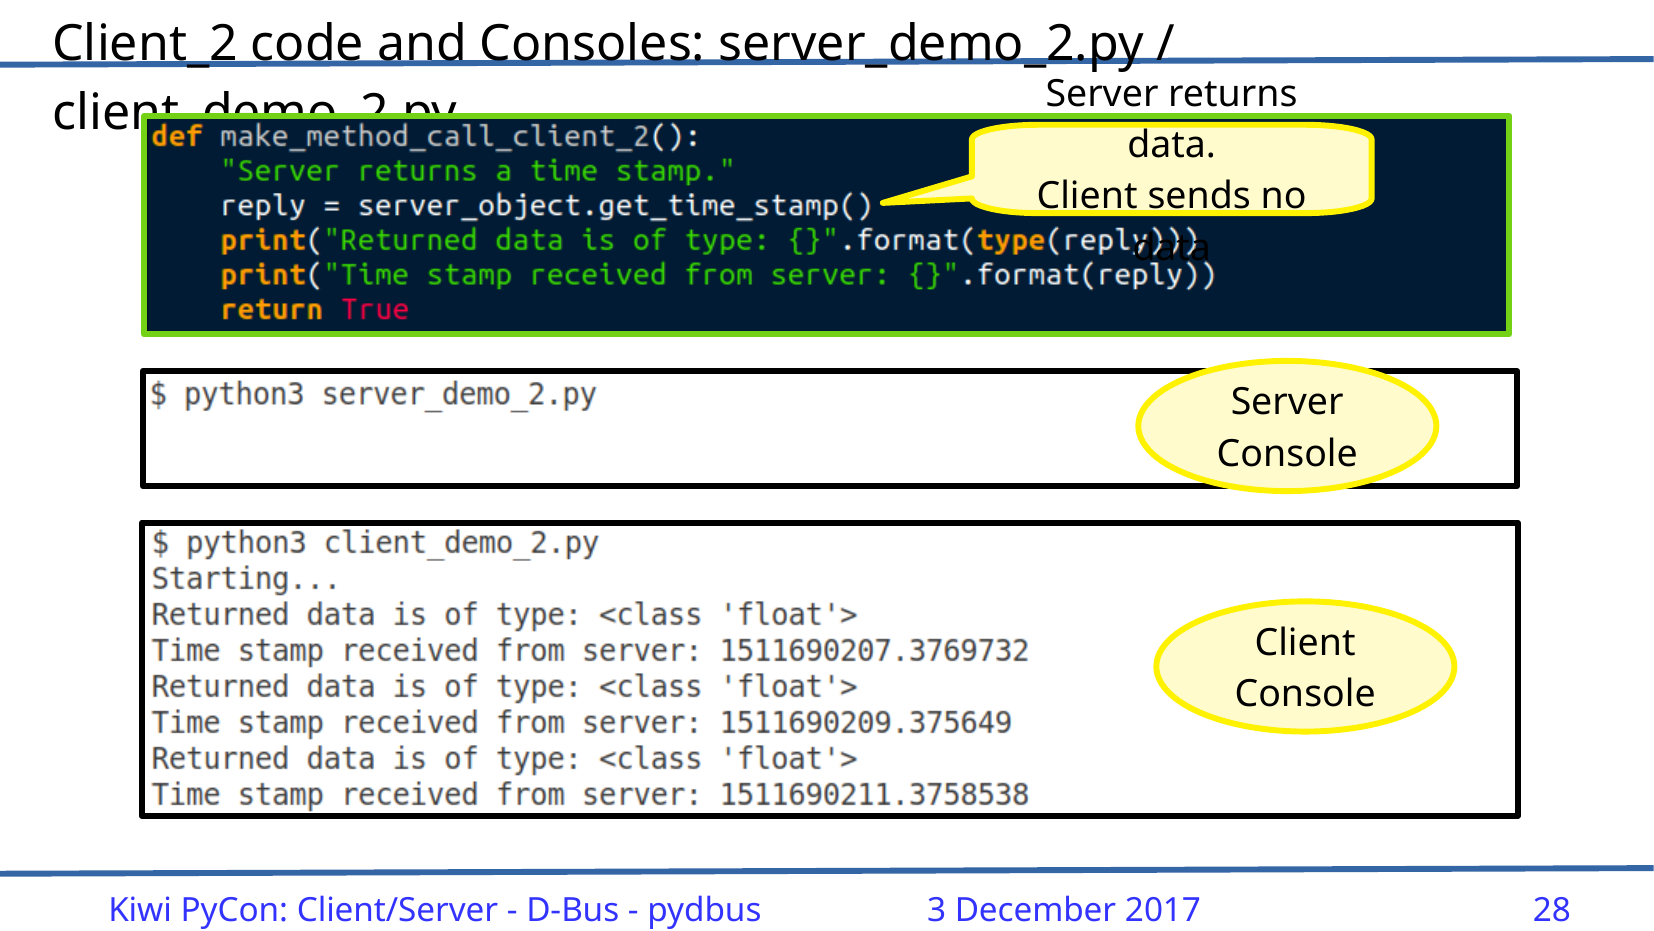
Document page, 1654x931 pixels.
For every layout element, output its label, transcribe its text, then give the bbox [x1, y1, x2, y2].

picture [1360, 373, 1515, 484]
text_box Client_2 code and Consoles: server_demo_2.py / client_demo_2.py [37, 0, 1540, 76]
picture [145, 373, 1215, 484]
text_box Client Console [1156, 601, 1455, 732]
picture [147, 118, 1507, 332]
text_box Server returns data. Client sends no data [882, 124, 1372, 214]
picture [144, 525, 1516, 813]
text_box Server Console [1138, 360, 1437, 492]
